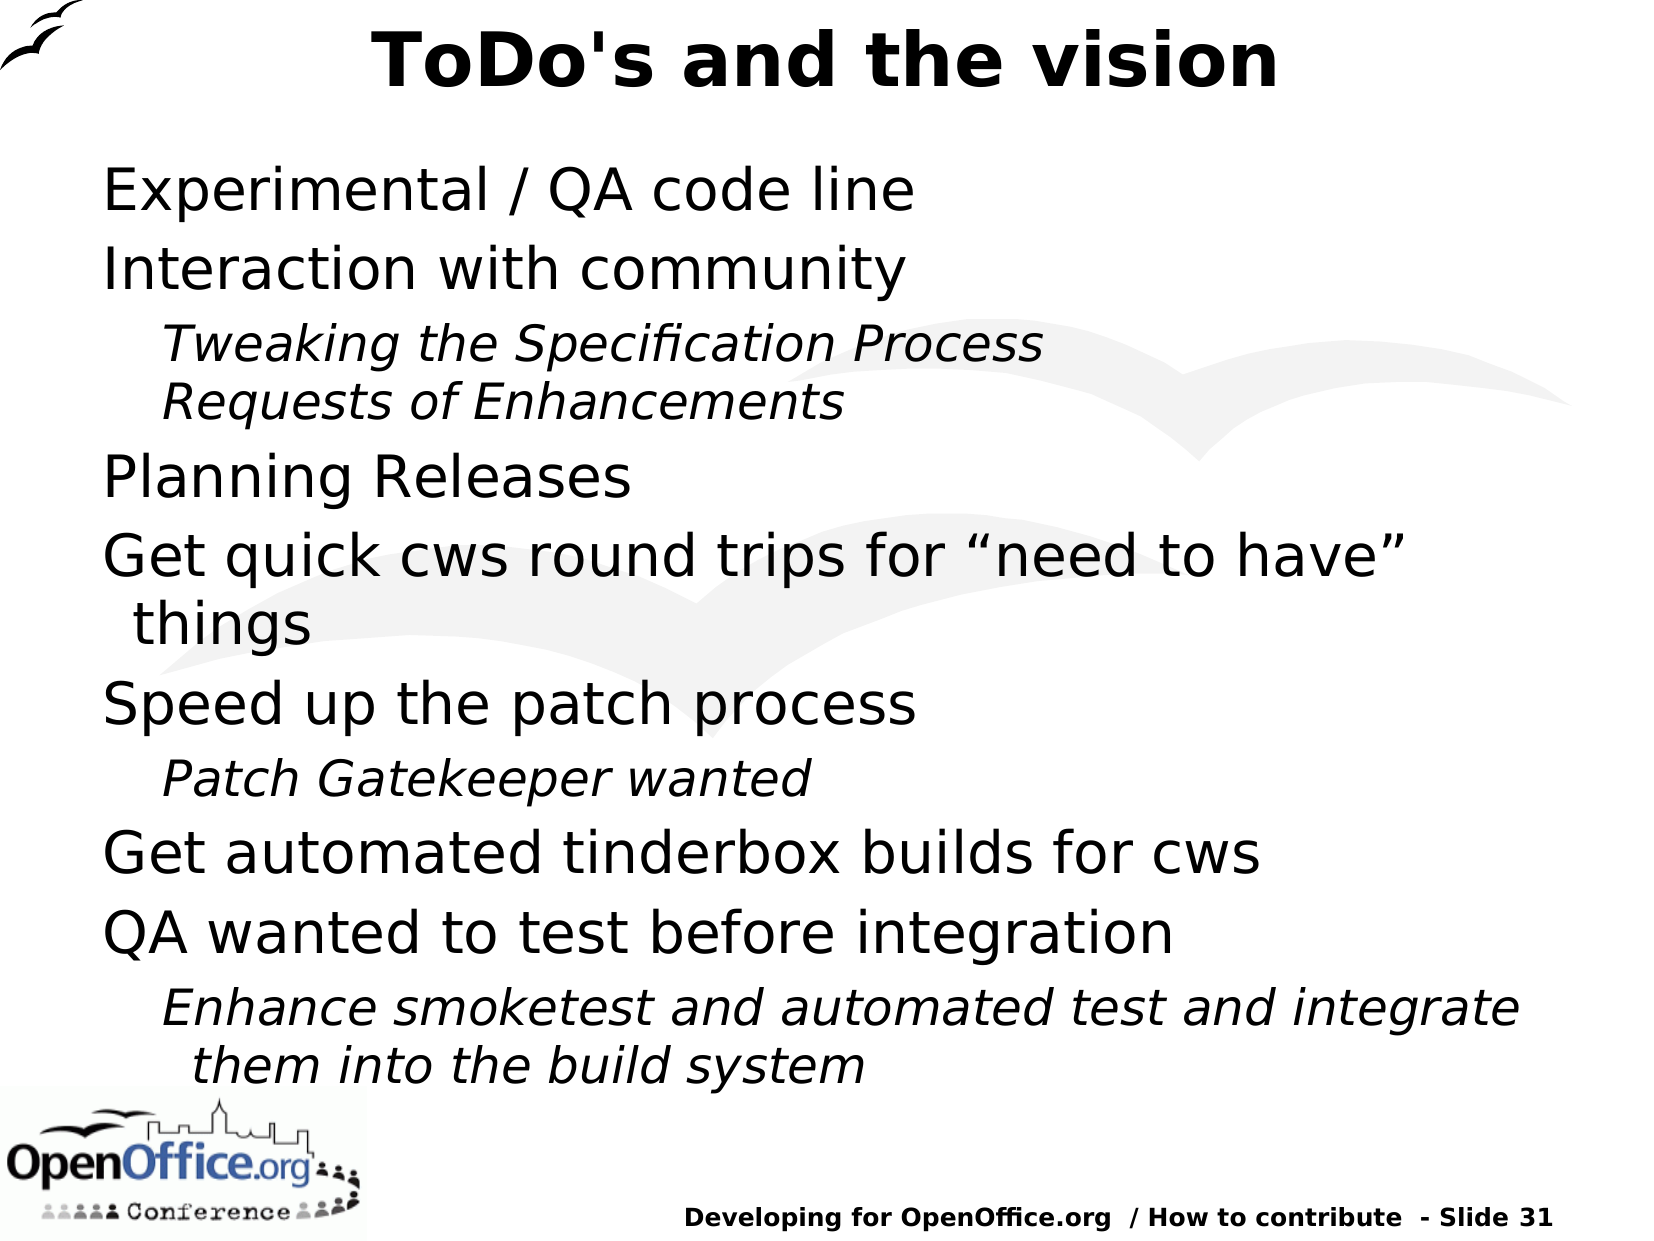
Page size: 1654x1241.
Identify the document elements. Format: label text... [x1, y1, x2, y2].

picture [0, 1086, 367, 1241]
title ToDo's and the vision [0, 0, 1654, 121]
list Experimental / QA code line Interaction with community Tweaking the Specification Process Requests of Enhancements Planning Releases Get quick cws round trips for “need to have” things Speed up the patch process Patch Gatekeeper wanted Get automated tinderbox builds for cws QA wanted to test before integration Enhance smoketest and automated test and integrate them into the build system [102, 155, 1529, 1096]
